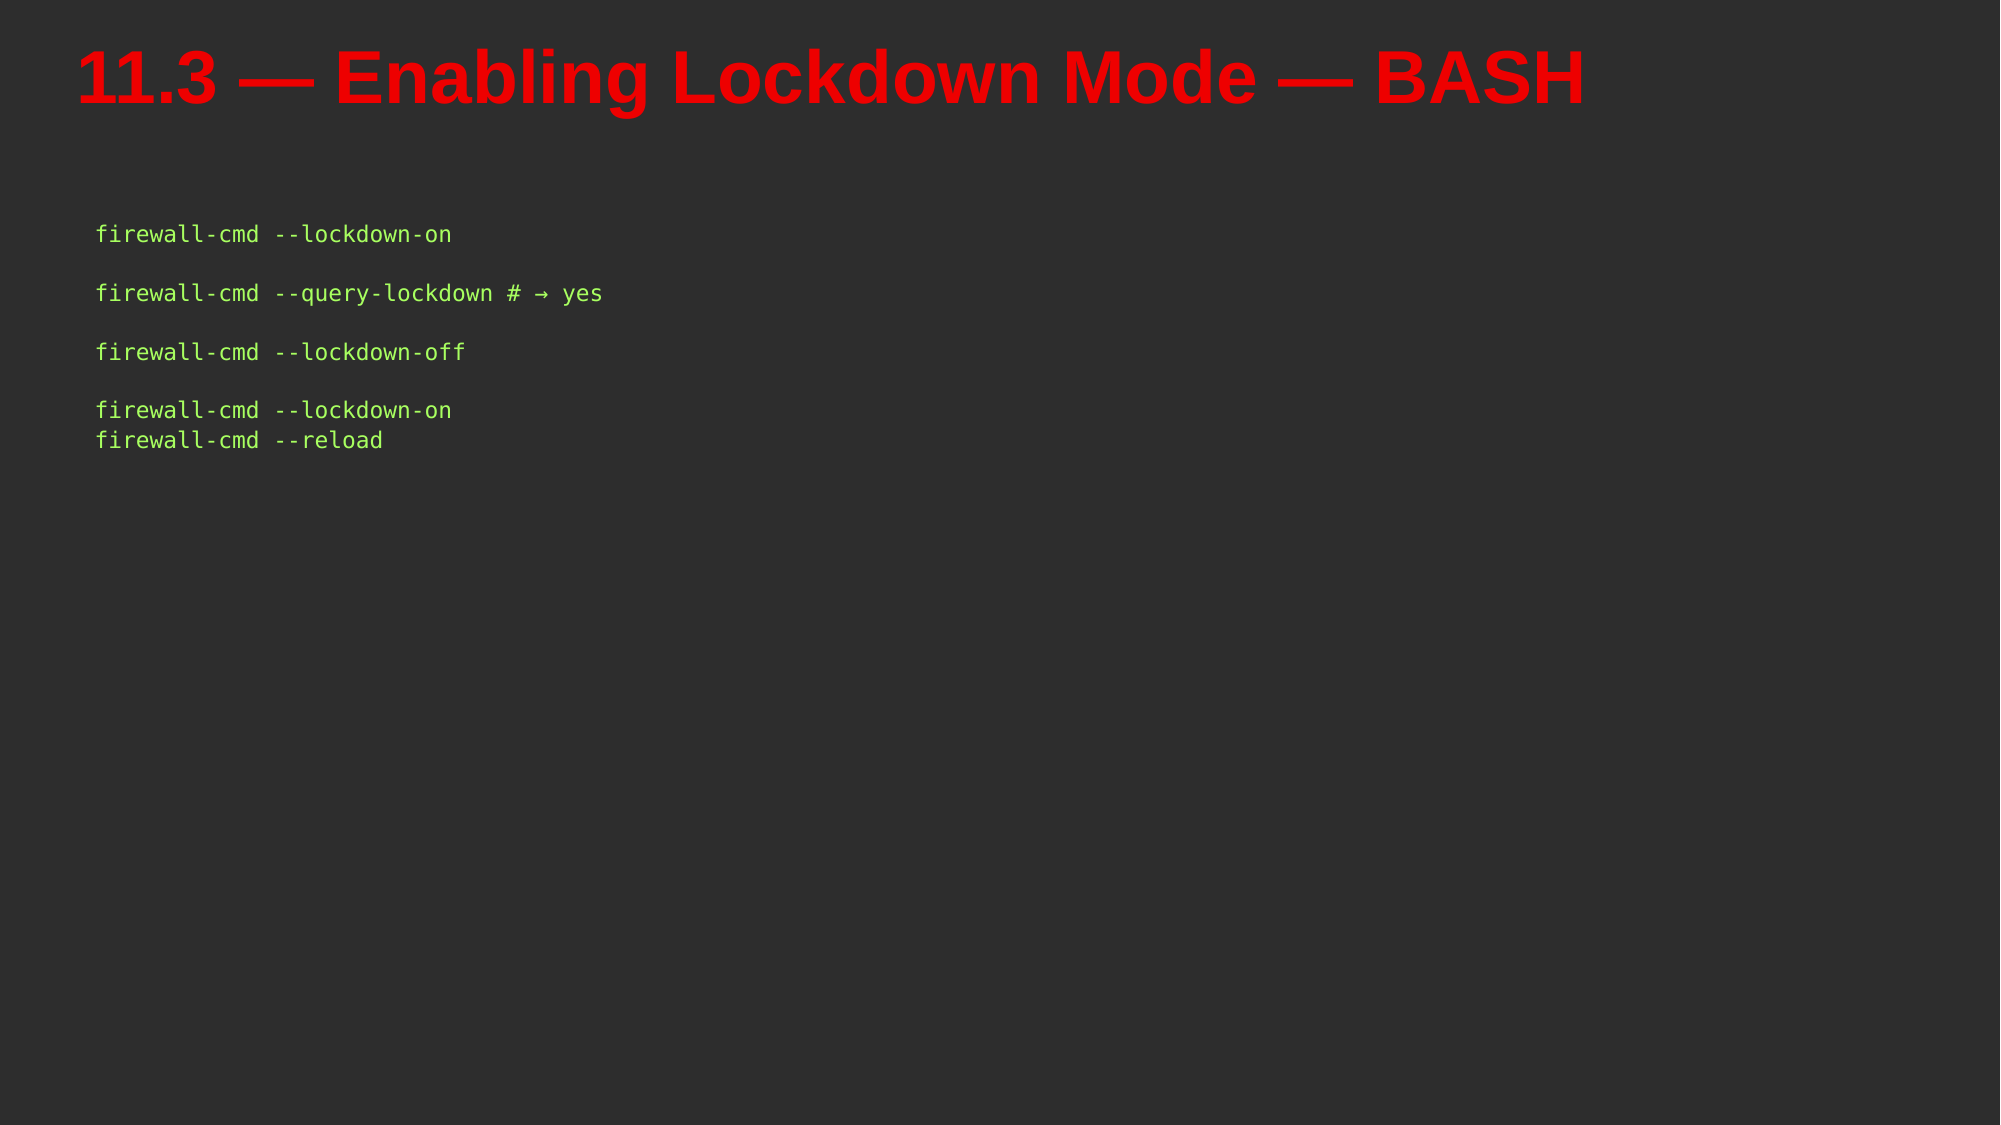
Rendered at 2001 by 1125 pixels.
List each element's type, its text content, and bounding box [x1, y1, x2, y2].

text_box firewall-cmd --lockdown-on firewall-cmd --query-lockdown # → yes firewall-cmd --lockdown-off firewall-cmd --lockdown-on firewall-cmd --reload [59, 194, 1942, 1093]
text_box 11.3 — Enabling Lockdown Mode — BASH [59, 23, 1942, 178]
